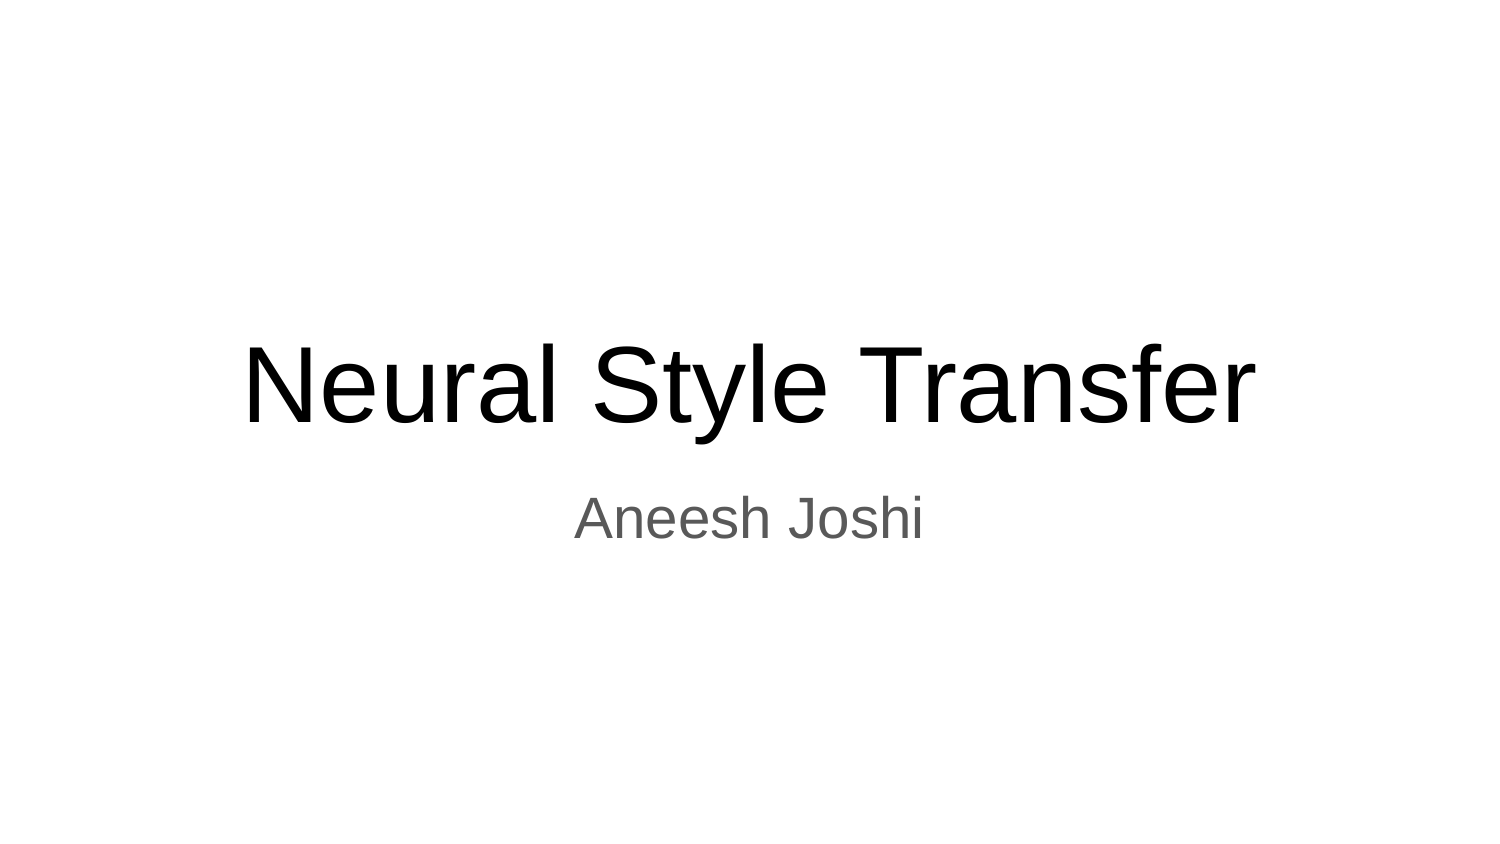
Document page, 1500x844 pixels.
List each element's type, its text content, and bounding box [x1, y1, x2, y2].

title Neural Style Transfer [51, 122, 1449, 459]
subtitle Aneesh Joshi [51, 464, 1449, 595]
